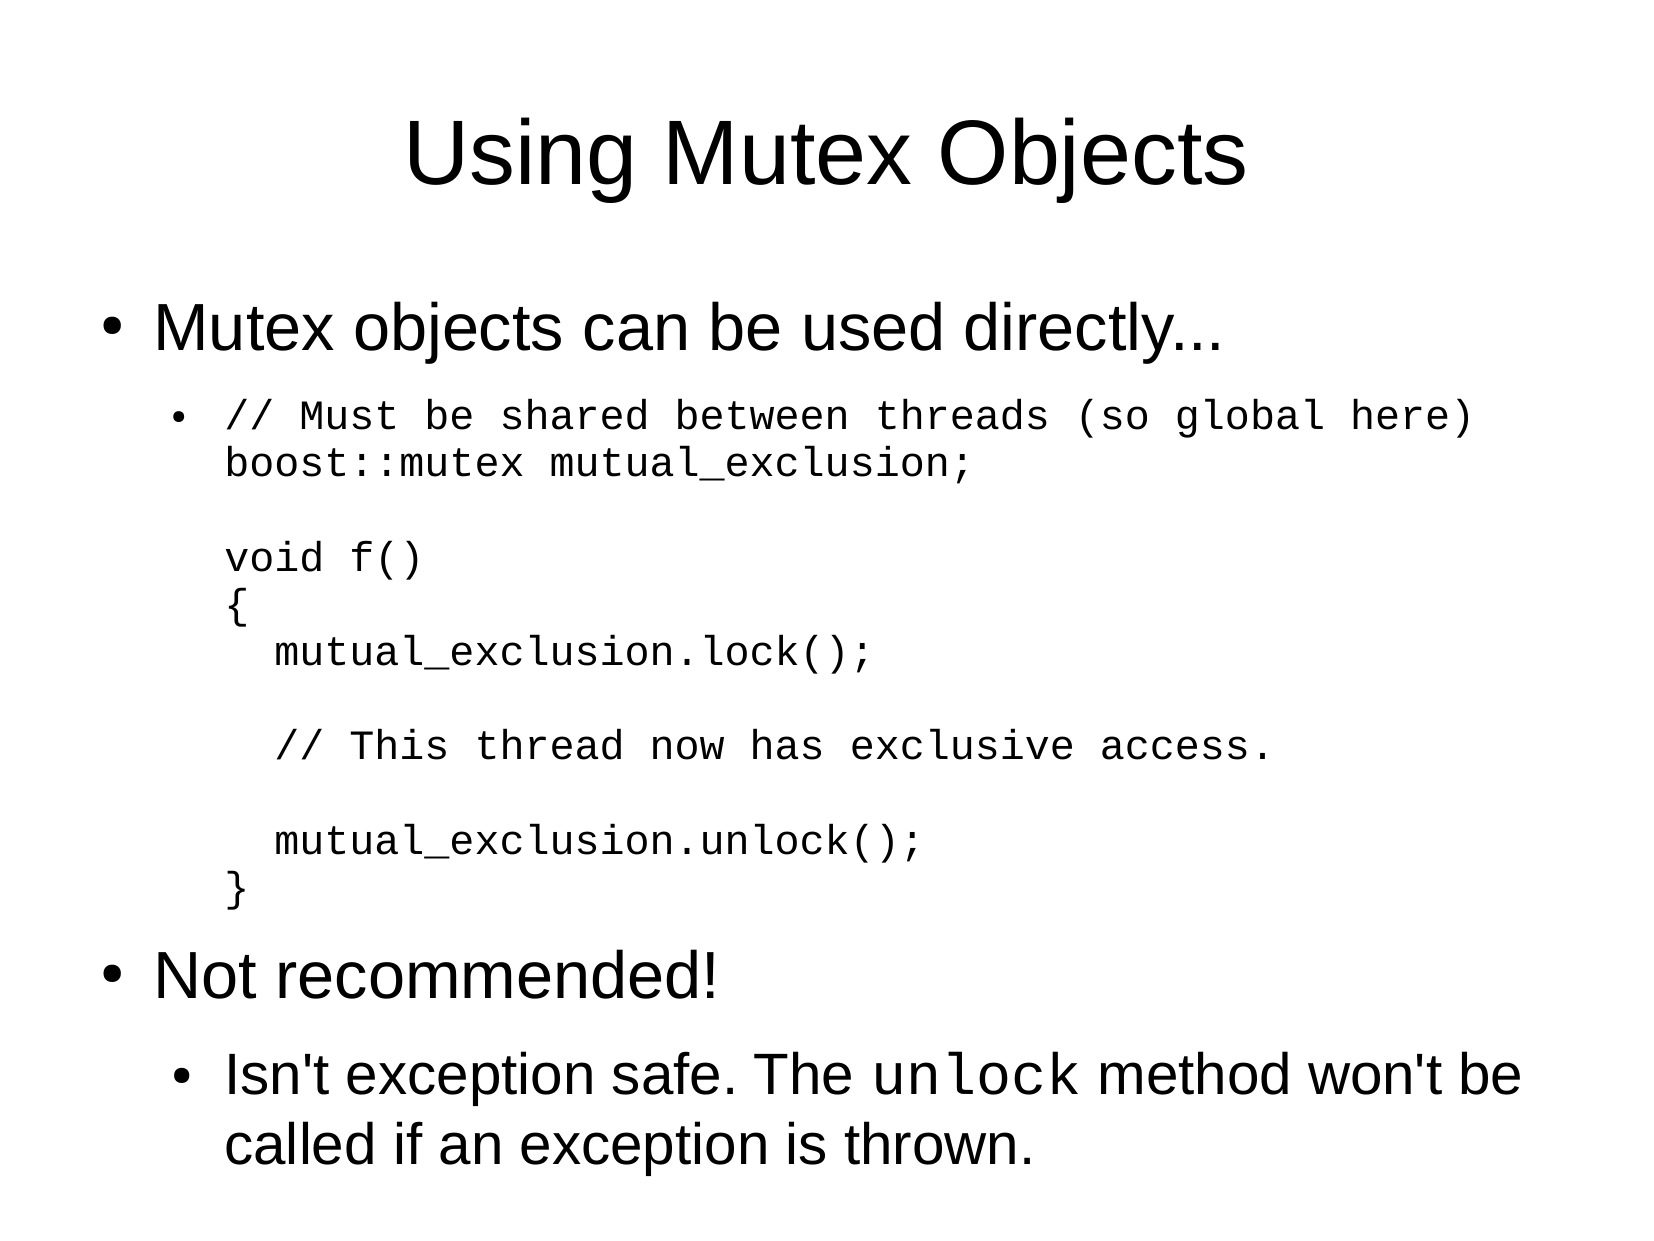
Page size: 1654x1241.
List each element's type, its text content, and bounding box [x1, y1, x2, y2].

list Mutex objects can be used directly... // Must be shared between threads (so global here) boost::mutex mutual_exclusion; void f() { mutual_exclusion.lock(); // This thread now has exclusive access. mutual_exclusion.unlock(); } Not recommended! Isn't exception safe. The unlock method won't be called if an exception is thrown. [82, 290, 1571, 1148]
title Using Mutex Objects [82, 56, 1571, 250]
